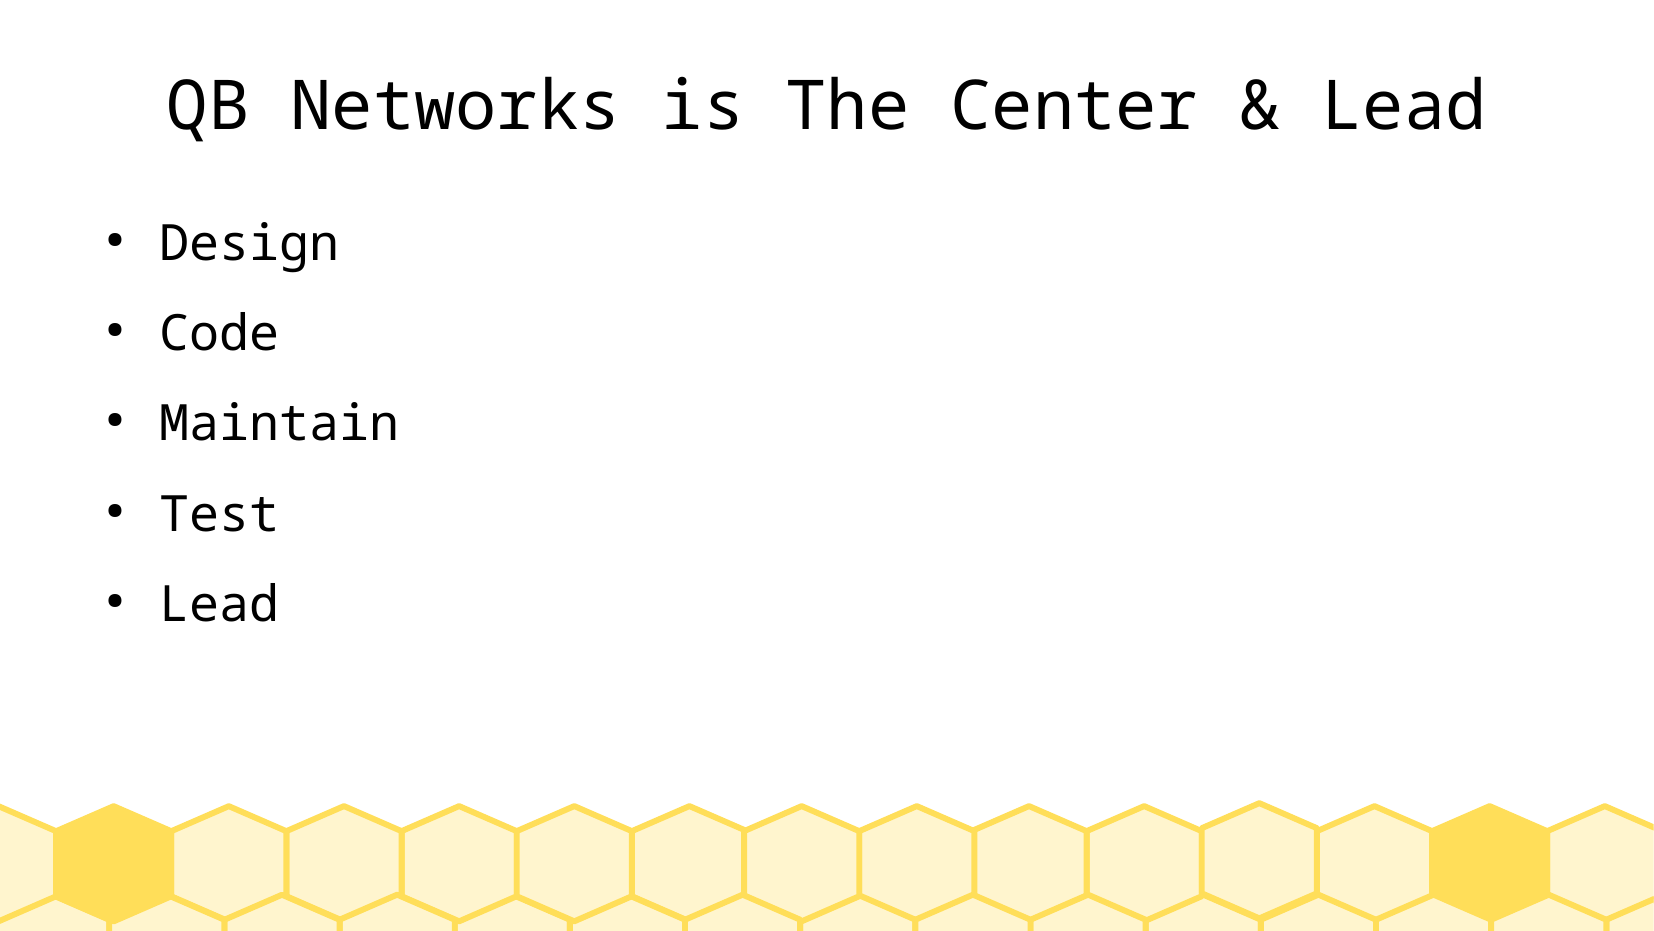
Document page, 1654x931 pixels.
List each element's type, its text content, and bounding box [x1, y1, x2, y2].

title QB Networks is The Center & Lead [88, 29, 1565, 178]
list Design Code Maintain Test Lead [88, 206, 1565, 739]
